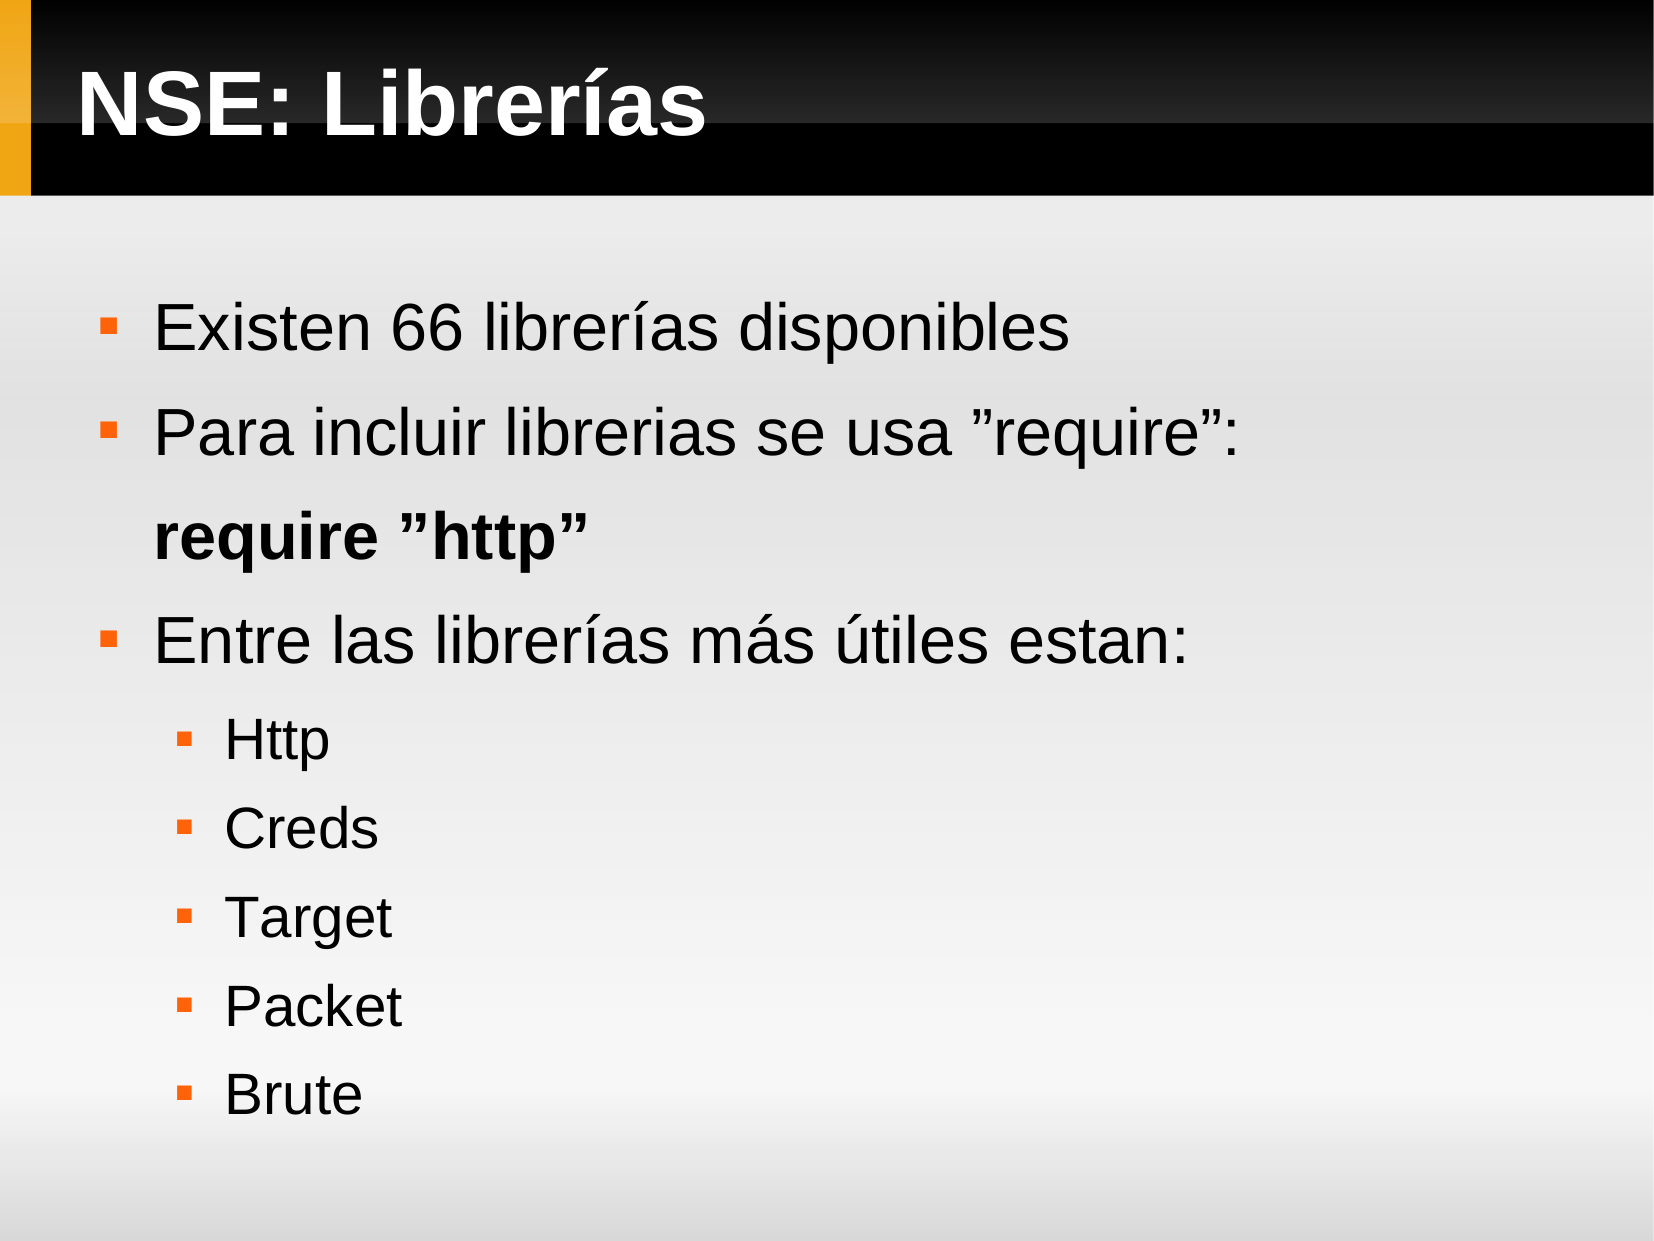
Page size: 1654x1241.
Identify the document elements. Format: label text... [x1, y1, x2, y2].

list Existen 66 librerías disponibles Para incluir librerias se usa ”require”: require ”http” Entre las librerías más útiles estan: Http Creds Target Packet Brute [82, 290, 1571, 1216]
picture [0, 0, 1654, 1241]
title NSE: Librerías [76, 0, 1565, 208]
